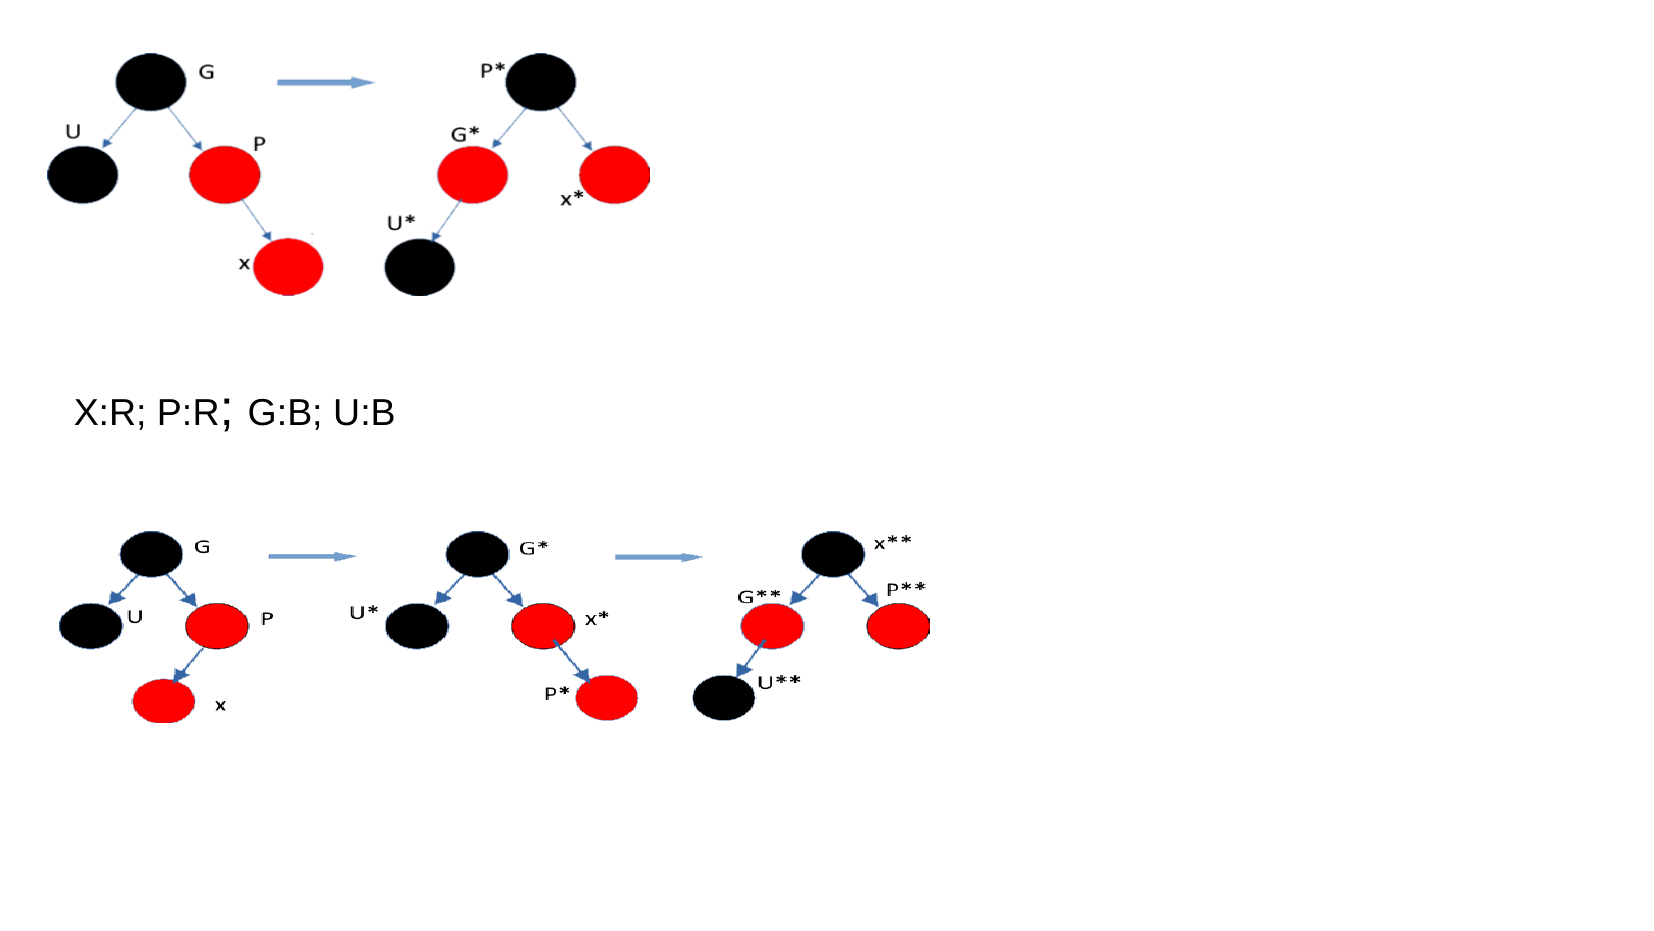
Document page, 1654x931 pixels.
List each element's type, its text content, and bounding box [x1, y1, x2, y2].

picture [47, 53, 650, 296]
picture [59, 531, 930, 723]
text_box X:R; P:R; G:B; U:B [59, 372, 522, 443]
